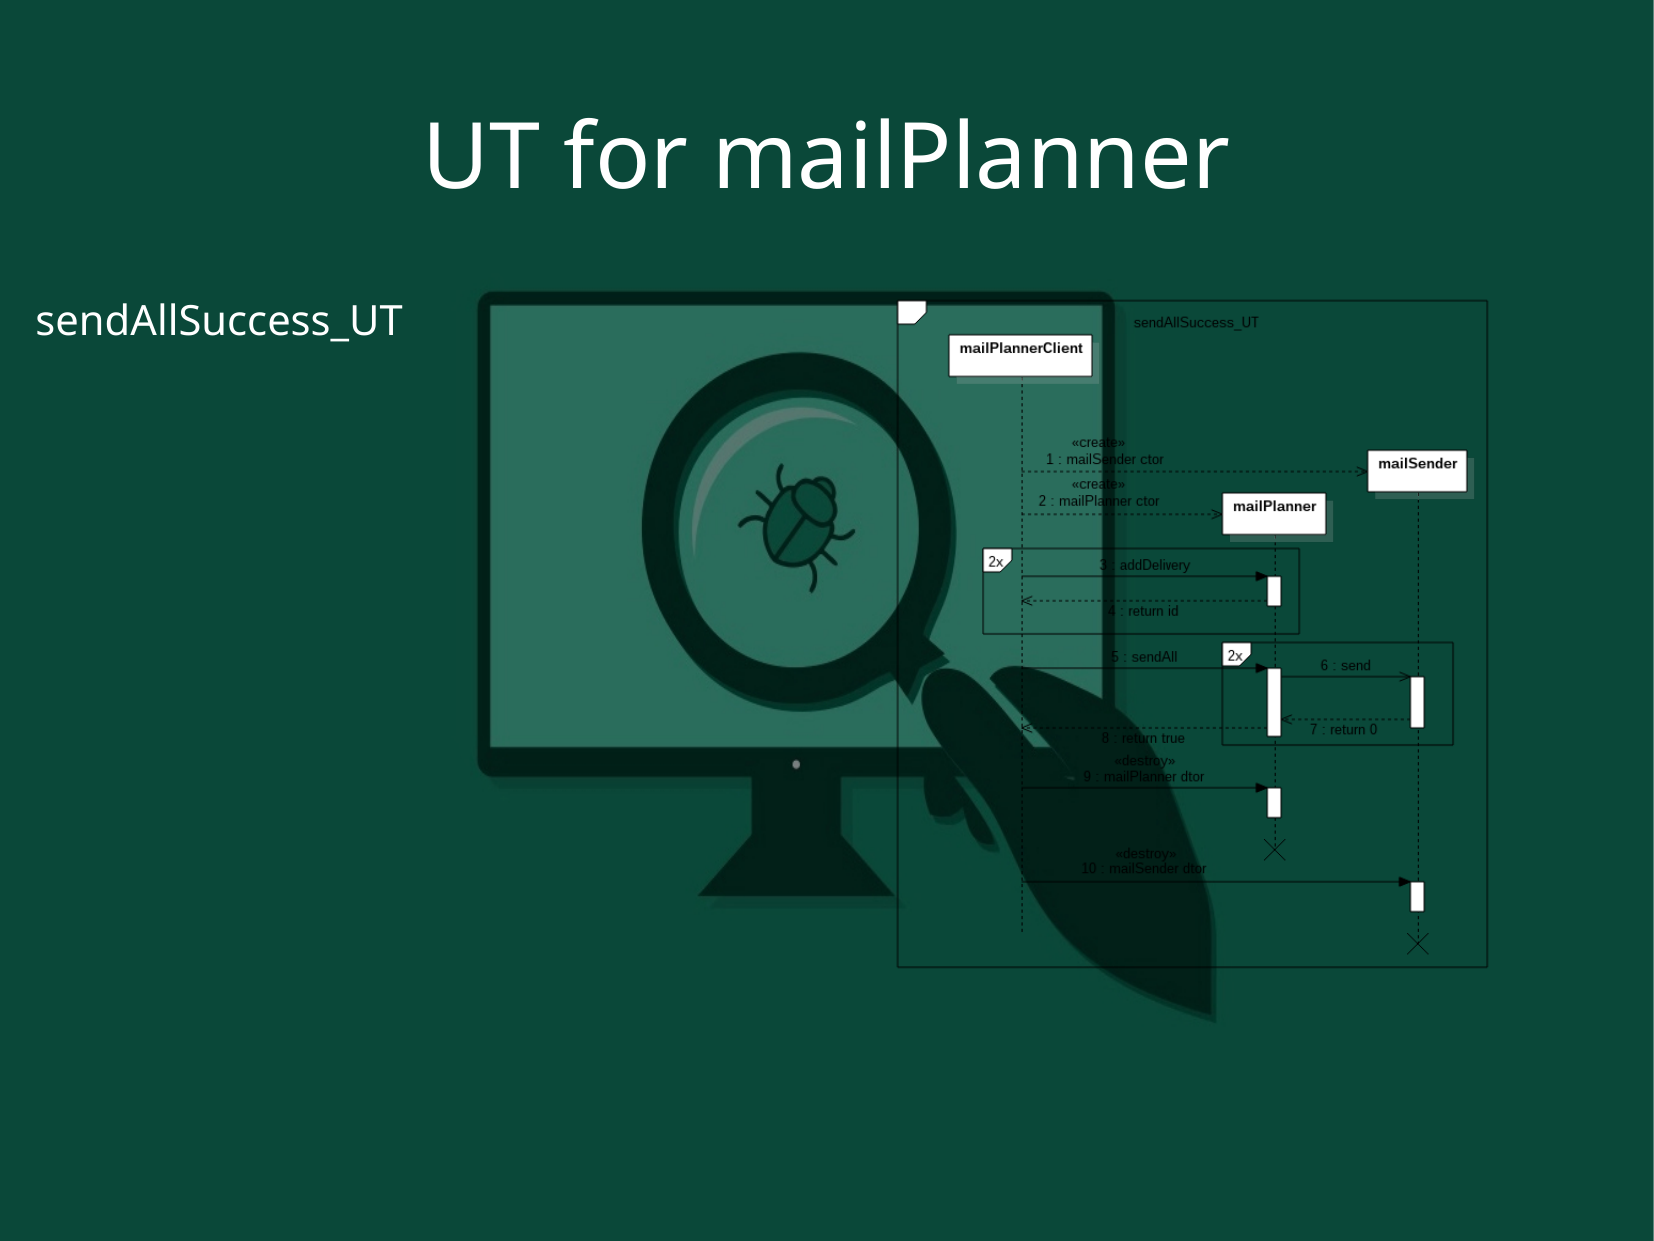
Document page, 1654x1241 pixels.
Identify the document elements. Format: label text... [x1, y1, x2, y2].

title UT for mailPlanner [82, 49, 1571, 257]
picture [0, 0, 1654, 1241]
list sendAllSuccess_UT [35, 290, 846, 1010]
